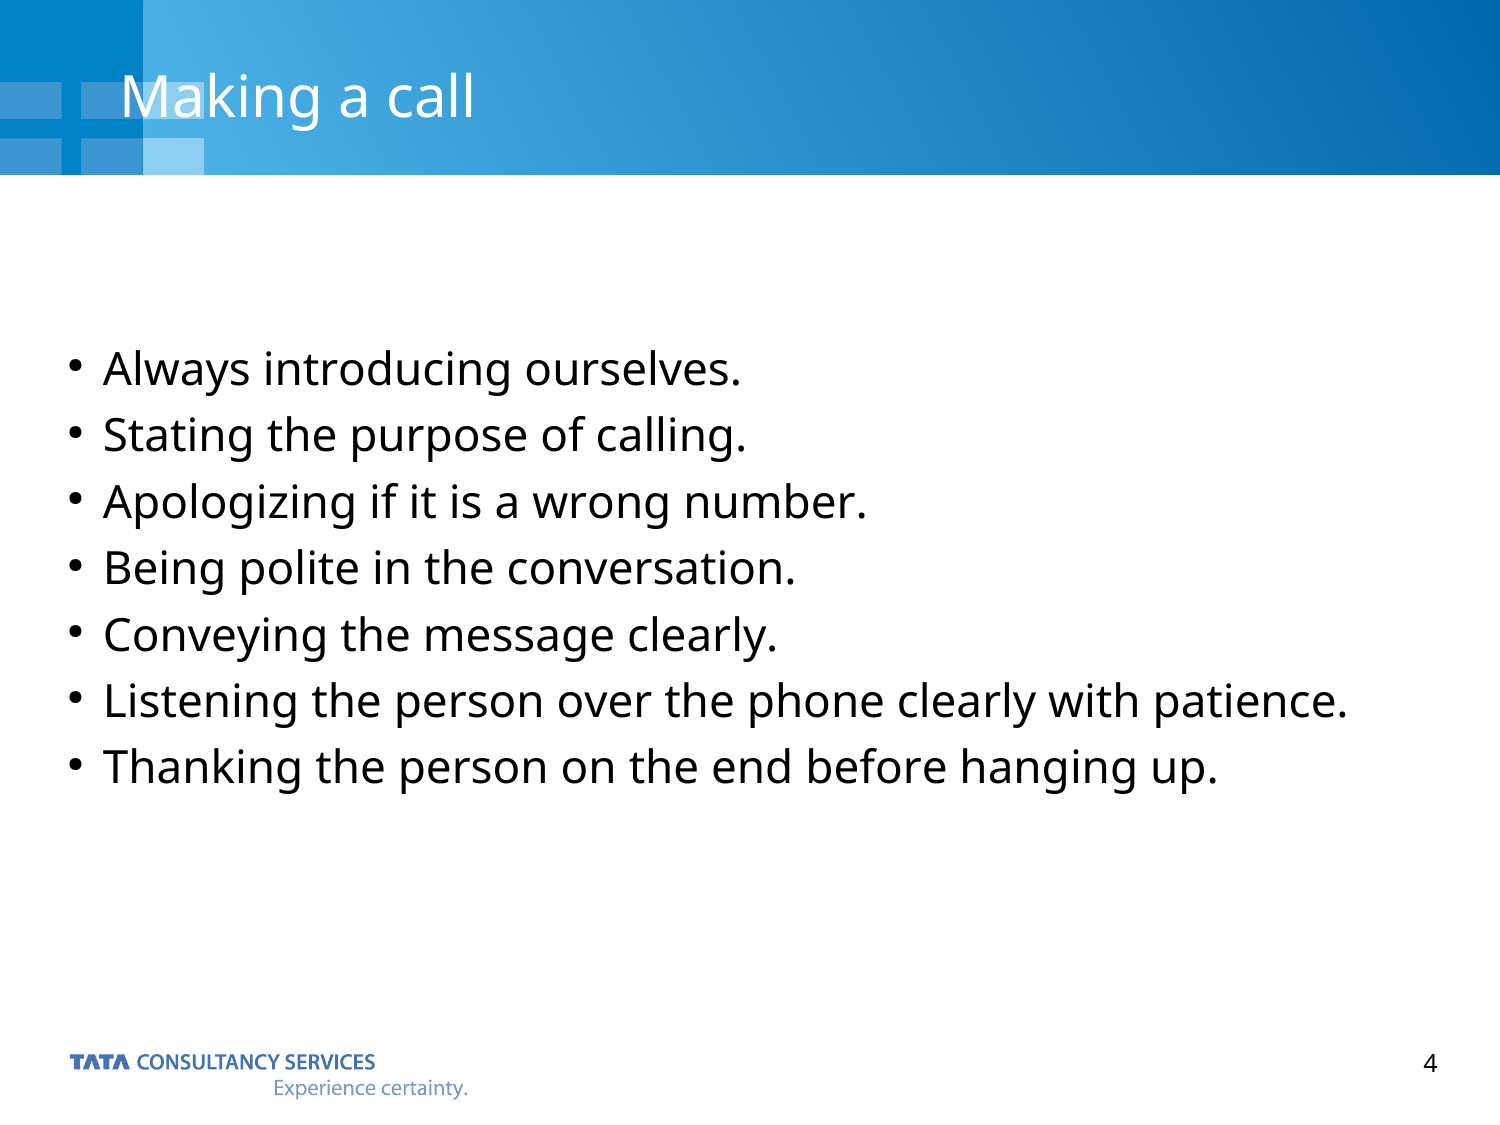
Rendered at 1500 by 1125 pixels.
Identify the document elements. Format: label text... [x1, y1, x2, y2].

title Making a call [105, 16, 1450, 173]
subtitle Always introducing ourselves. Stating the purpose of calling. Apologizing if it is a wrong number. Being polite in the conversation. Conveying the message clearly. Listening the person over the phone clearly with patience. Thanking the person on the end before hanging up. [67, 195, 1450, 938]
